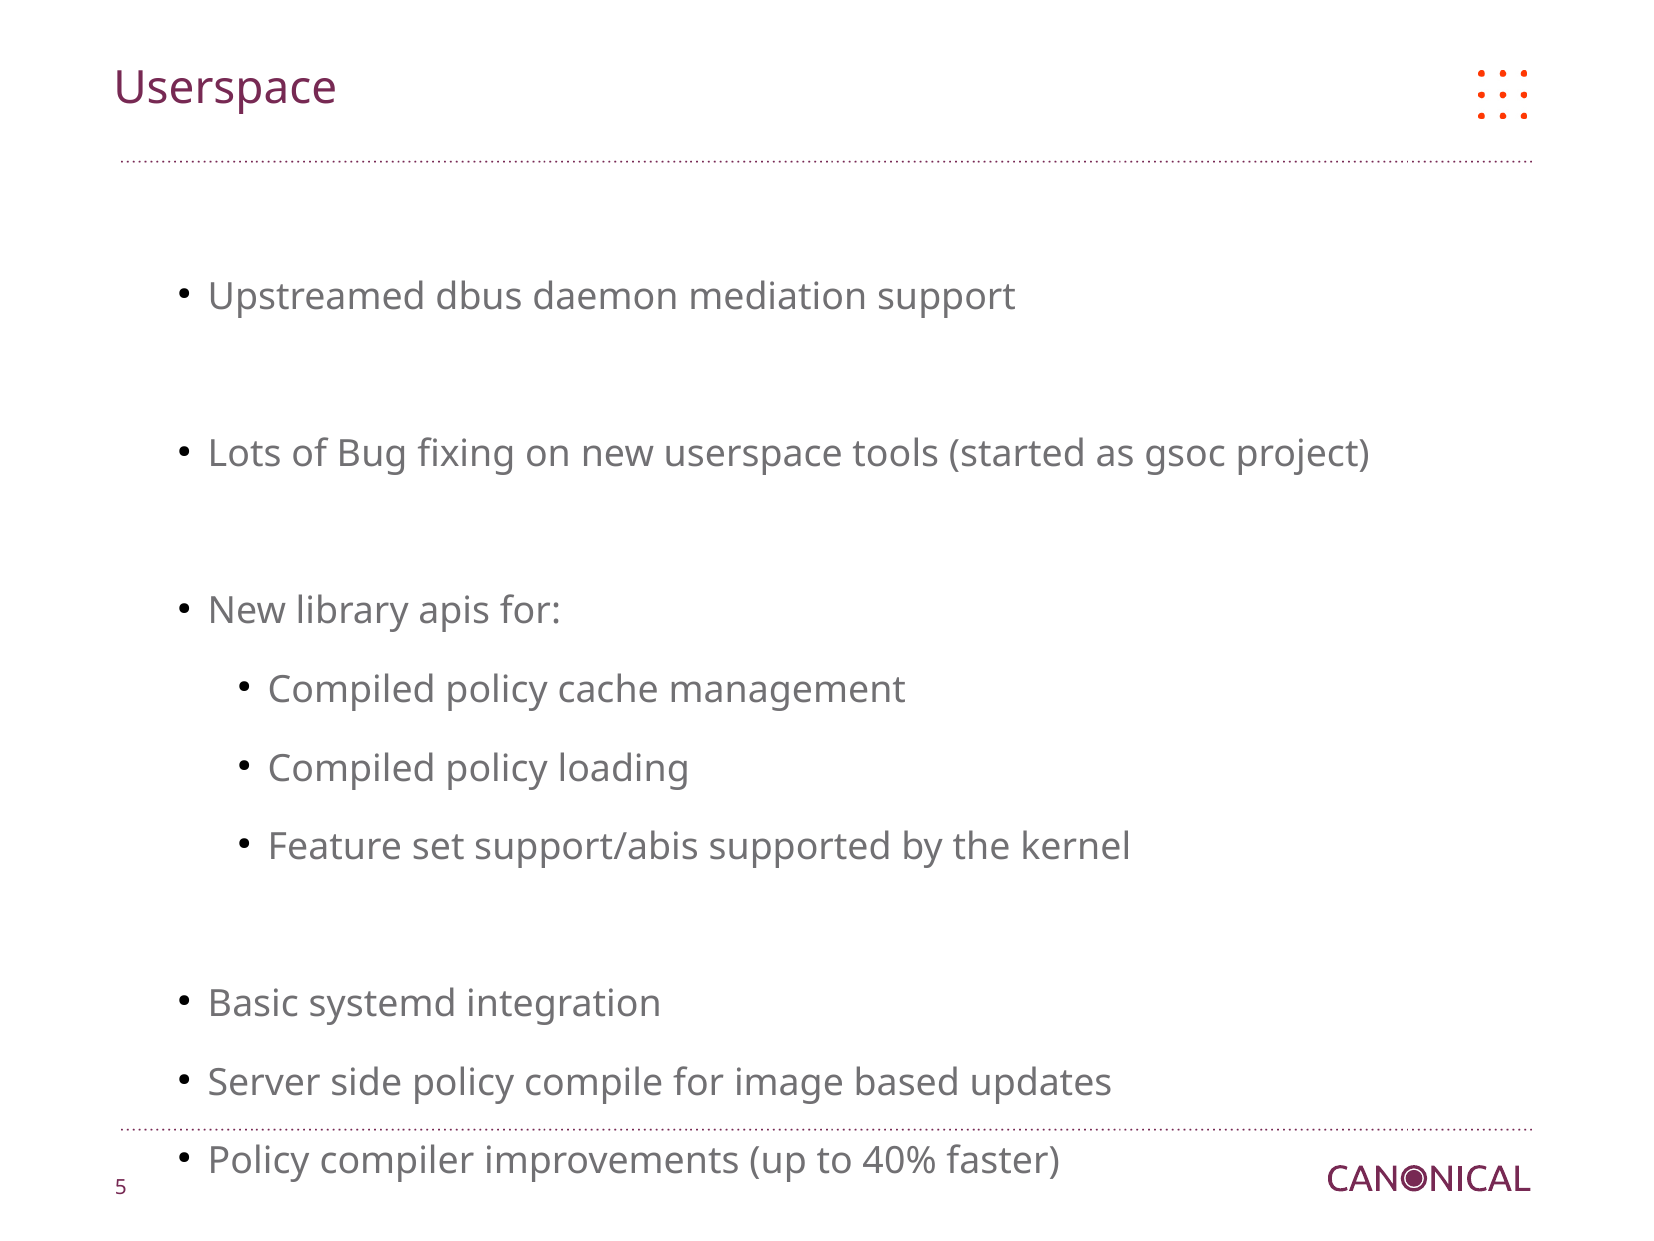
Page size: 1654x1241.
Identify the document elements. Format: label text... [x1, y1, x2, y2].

picture [111, 159, 1533, 166]
title Userspace [113, 59, 1382, 112]
picture [1478, 70, 1527, 119]
list Upstreamed dbus daemon mediation support Lots of Bug fixing on new userspace tools (started as gsoc project) New library apis for: Compiled policy cache management Compiled policy loading Feature set support/abis supported by the kernel Basic systemd integration Server side policy compile for image based updates Policy compiler improvements (up to 40% faster) [147, 256, 1506, 1111]
picture [111, 1127, 1533, 1134]
